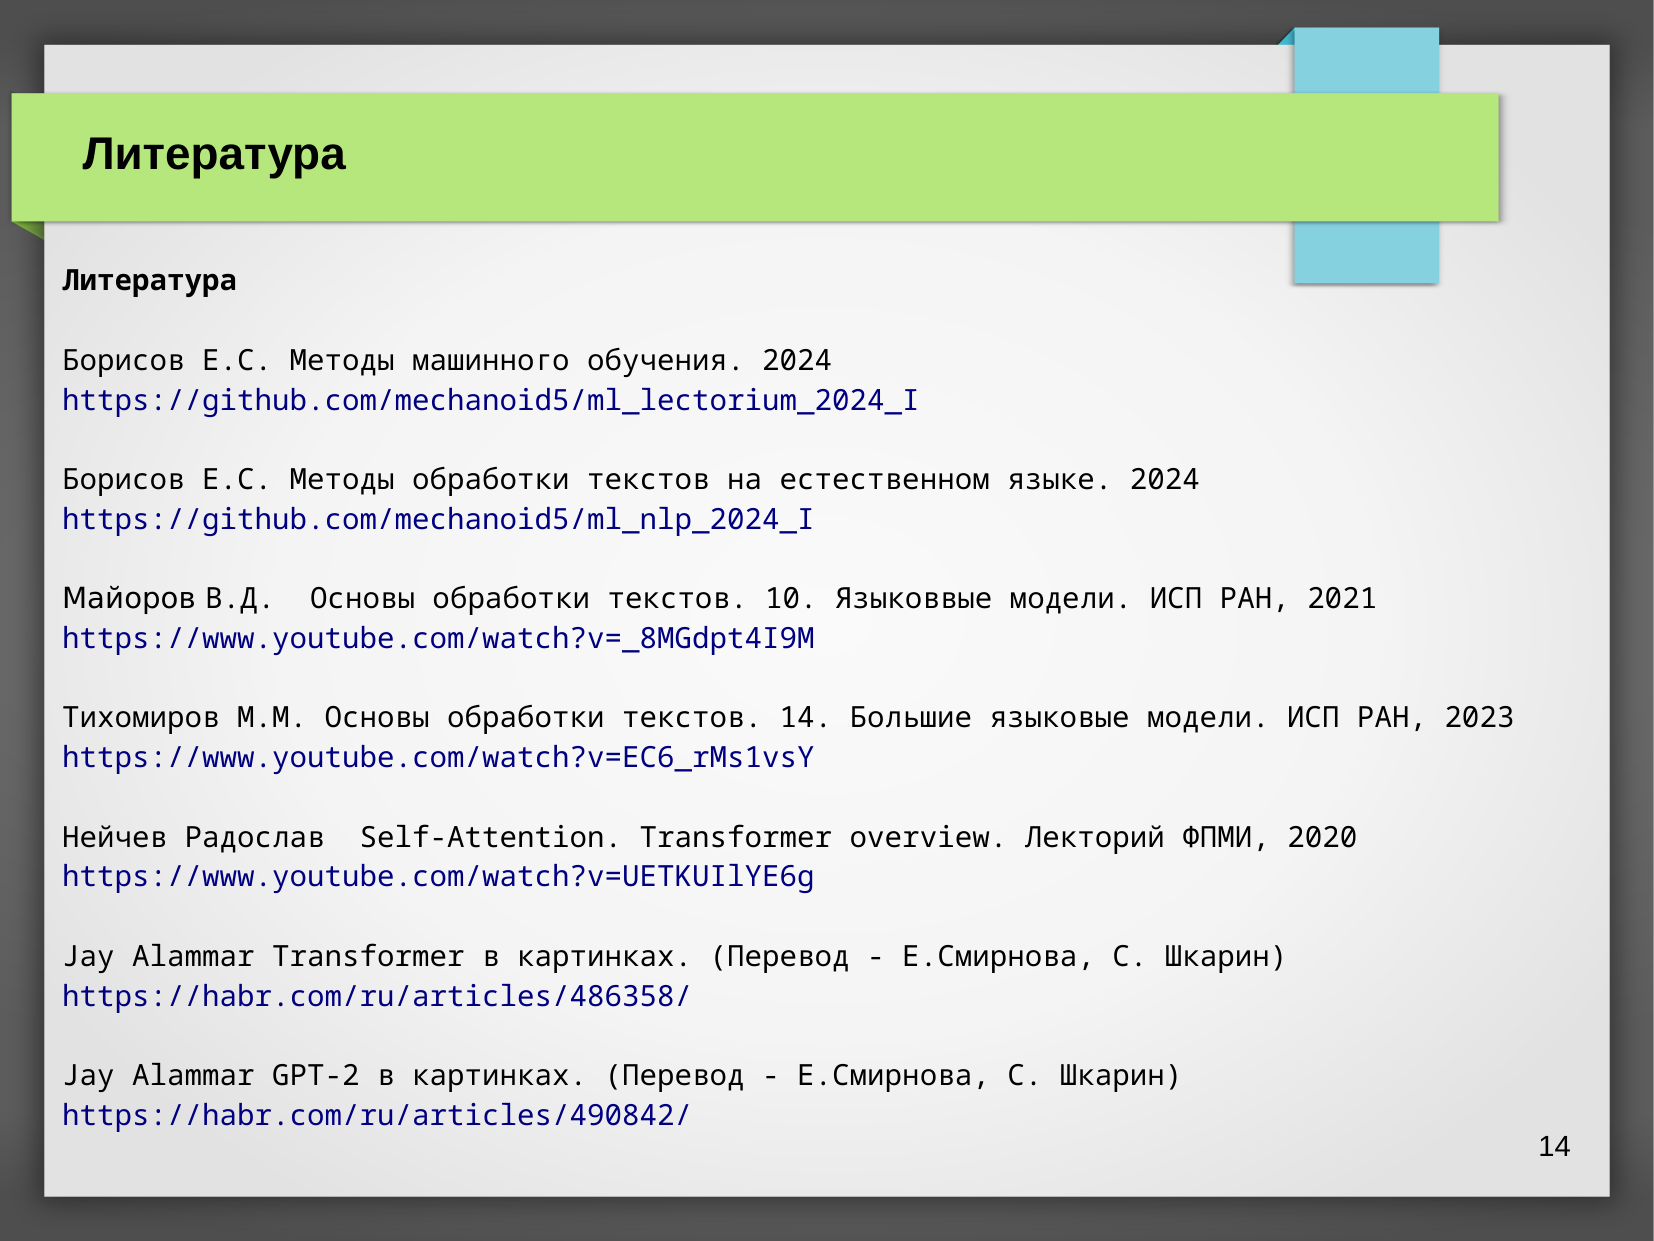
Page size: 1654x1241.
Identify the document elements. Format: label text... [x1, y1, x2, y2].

picture [0, 0, 1654, 1241]
text_box Литература Борисов Е.С. Методы машинного обучения. 2024 https://github.com/mechanoid5/ml_lectorium_2024_I Борисов Е.С. Методы обработки текстов на естественном языке. 2024 https://github.com/mechanoid5/ml_nlp_2024_I Майоров В.Д. Основы обработки текстов. 10. Языковвые модели. ИСП РАН, 2021 https://www.youtube.com/watch?v=_8MGdpt4I9M Тихомиров М.М. Основы обработки текстов. 14. Большие языковые модели. ИСП РАН, 2023 https://www.youtube.com/watch?v=EC6_rMs1vsY Нейчев Радослав Self-Attention. Transformer overview. Лекторий ФПМИ, 2020 https://www.youtube.com/watch?v=UETKUIlYE6g Jay Alammar Transformer в картинках. (Перевод - Е.Смирнова, С. Шкарин) https://habr.com/ru/articles/486358/ Jay Alammar GPT-2 в картинках. (Перевод - Е.Смирнова, С. Шкарин) https://habr.com/ru/articles/490842/ [47, 252, 1595, 1158]
title Литература [82, 121, 1489, 187]
